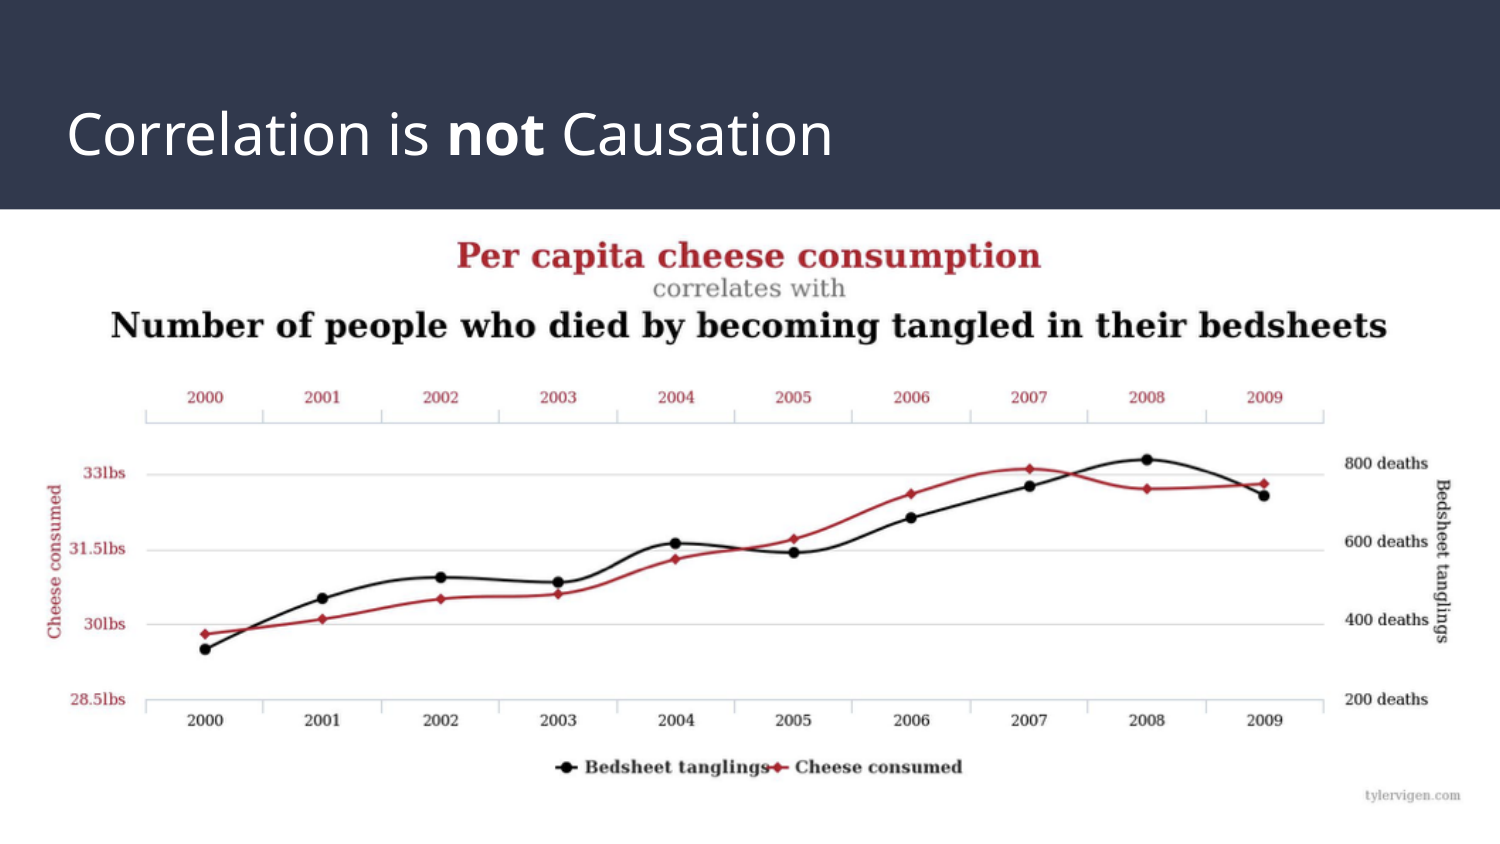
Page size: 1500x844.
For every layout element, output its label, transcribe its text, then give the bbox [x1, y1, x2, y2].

title Correlation is not Causation [51, 82, 1449, 185]
picture [24, 234, 1475, 807]
